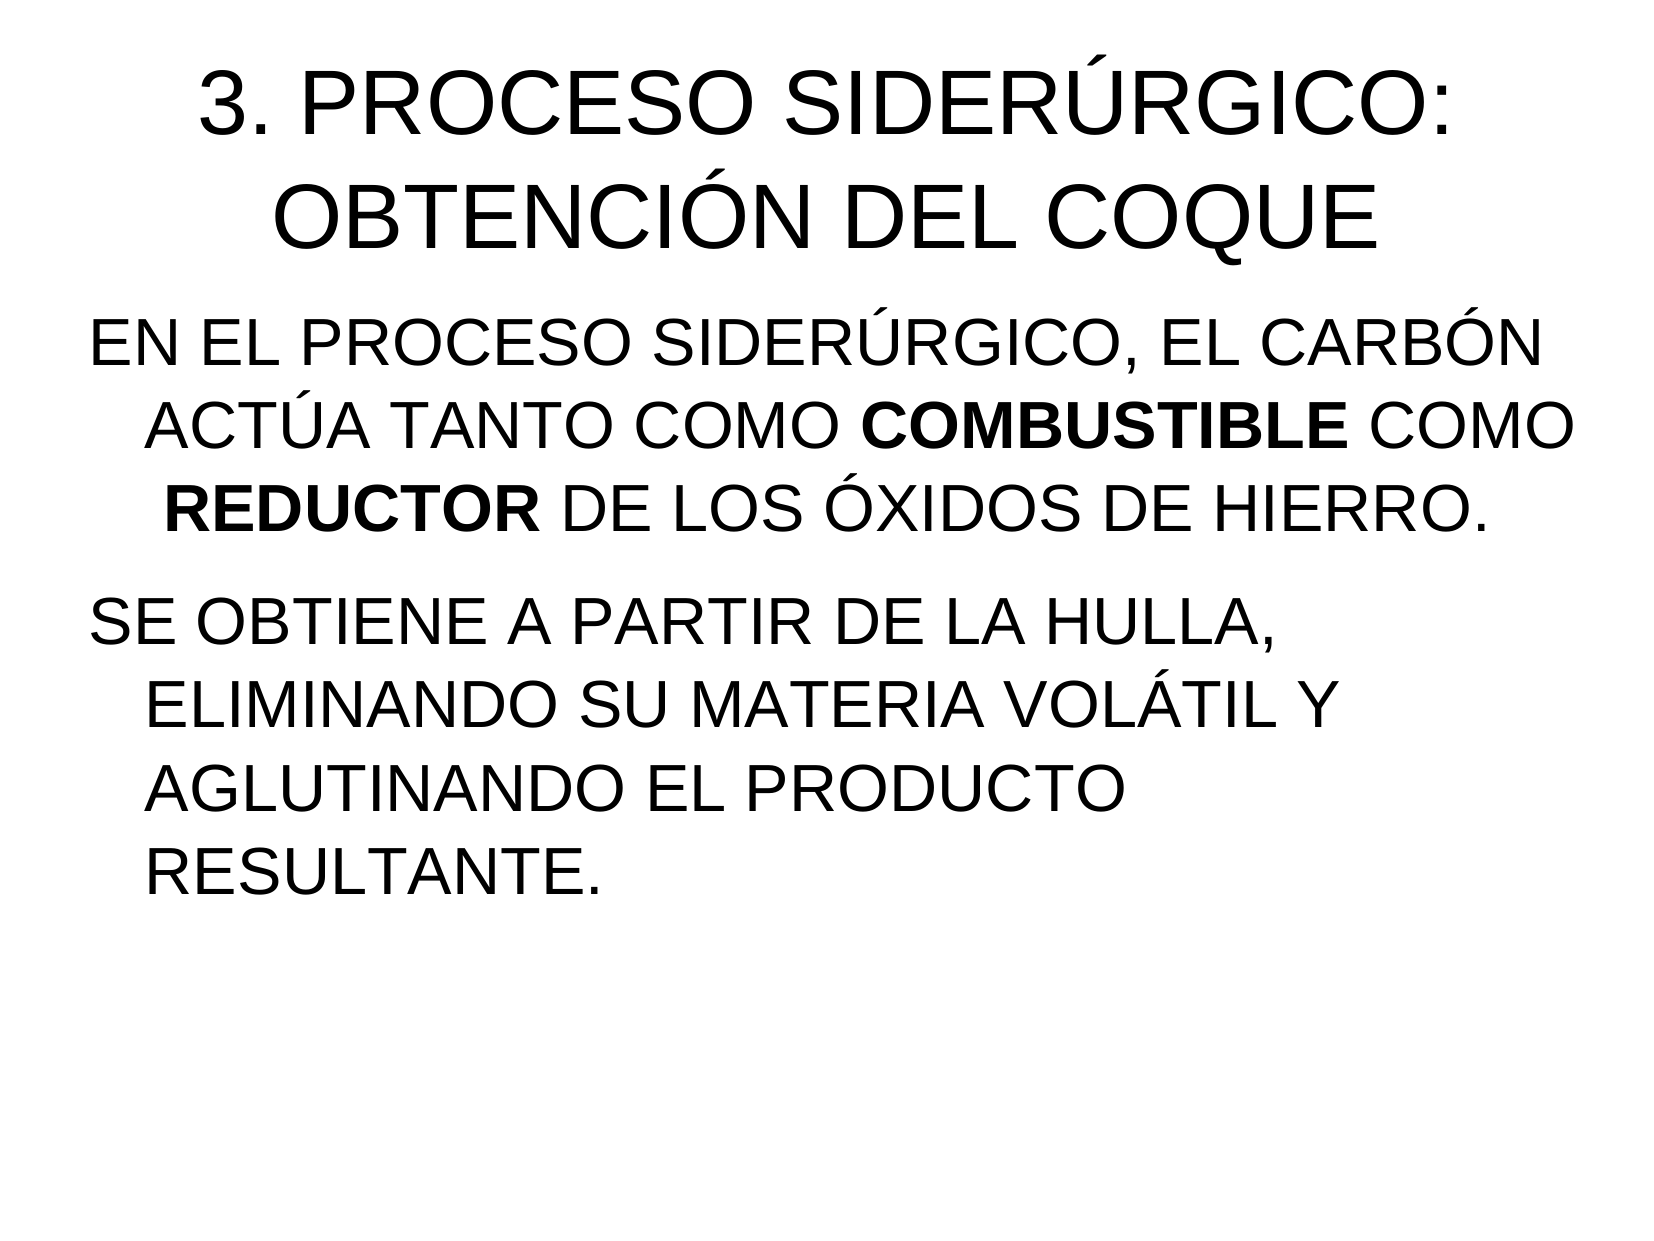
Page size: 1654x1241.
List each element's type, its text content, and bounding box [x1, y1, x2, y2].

title 3. PROCESO SIDERÚRGICO: OBTENCIÓN DEL COQUE [82, 38, 1571, 268]
list EN EL PROCESO SIDERÚRGICO, EL CARBÓN ACTÚA TANTO COMO COMBUSTIBLE COMO REDUCTOR DE LOS ÓXIDOS DE HIERRO. SE OBTIENE A PARTIR DE LA HULLA, ELIMINANDO SU MATERIA VOLÁTIL Y AGLUTINANDO EL PRODUCTO RESULTANTE. [88, 295, 1577, 1114]
